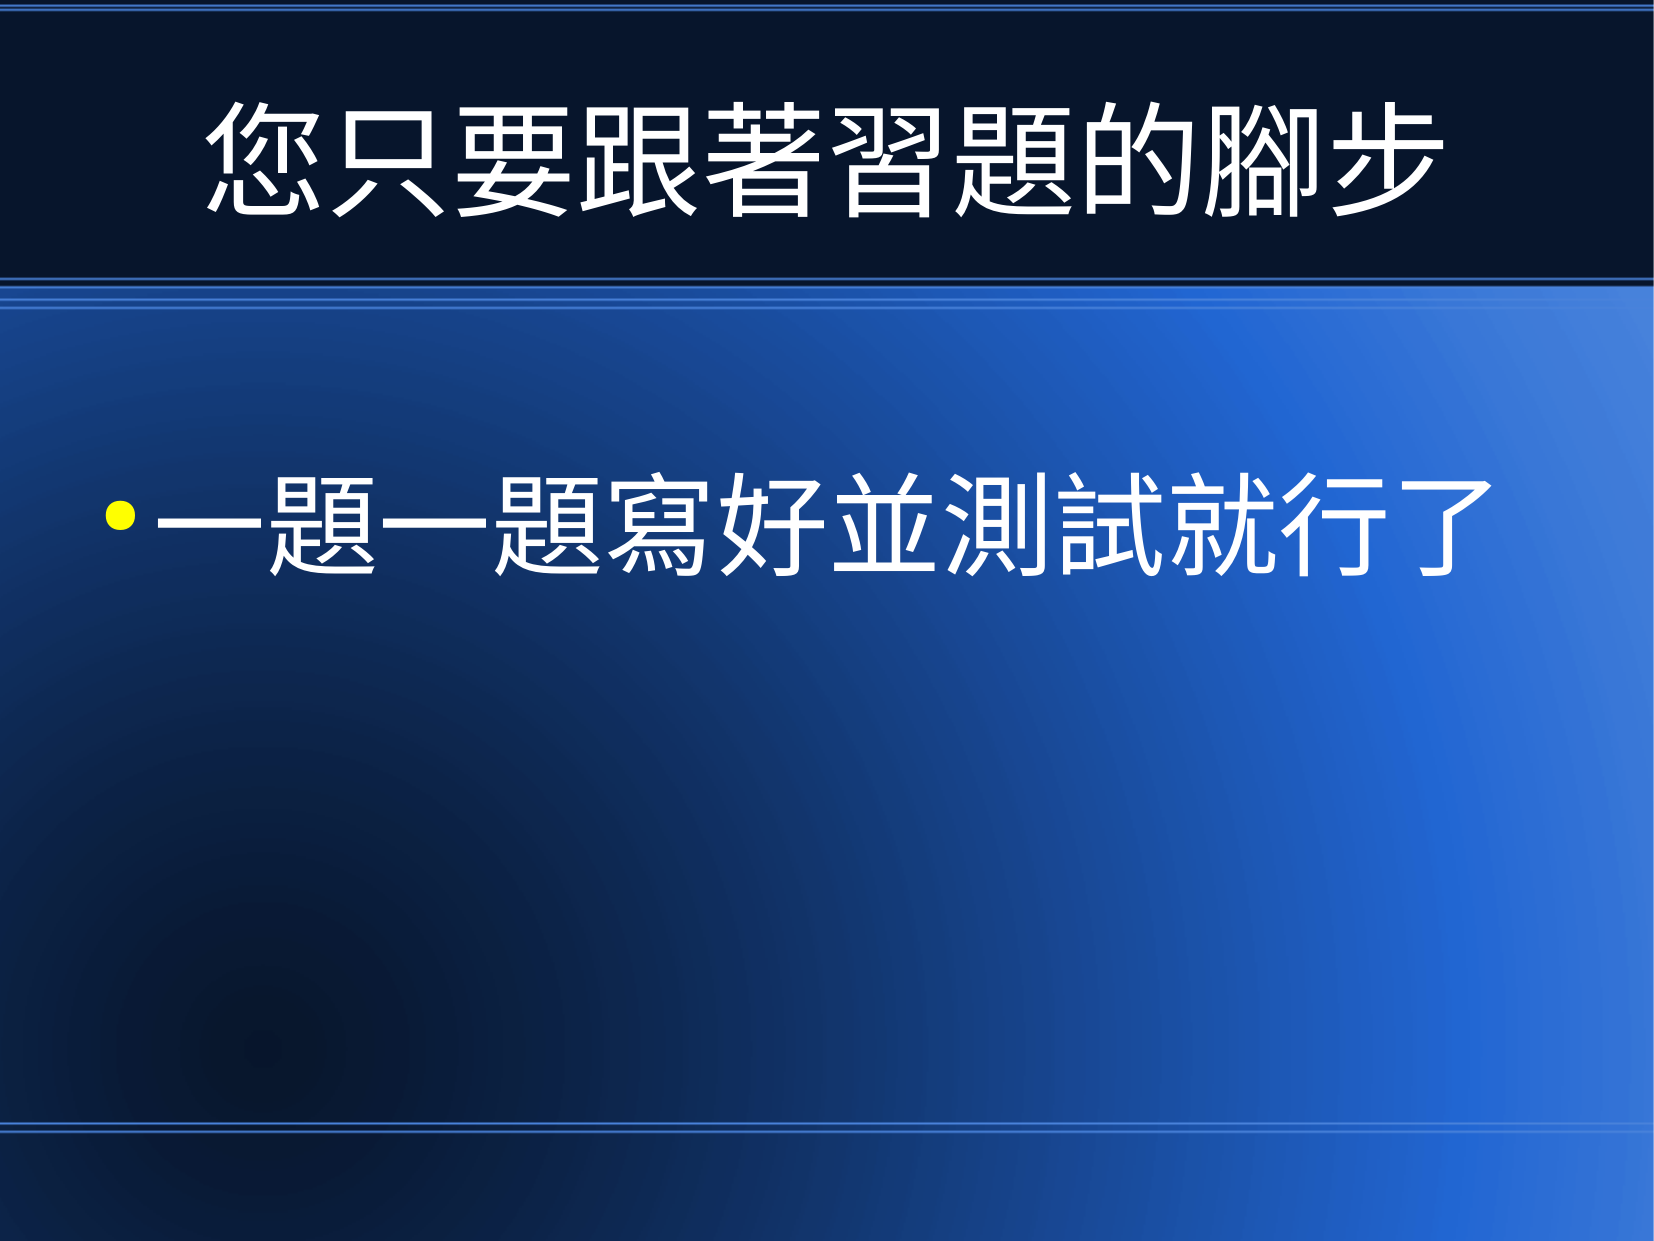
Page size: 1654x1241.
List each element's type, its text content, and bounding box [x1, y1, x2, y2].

list 一題一題寫好並測試就行了 [82, 355, 1571, 1241]
title 您只要跟著習題的腳步 [82, 49, 1571, 257]
picture [0, 0, 1654, 1241]
